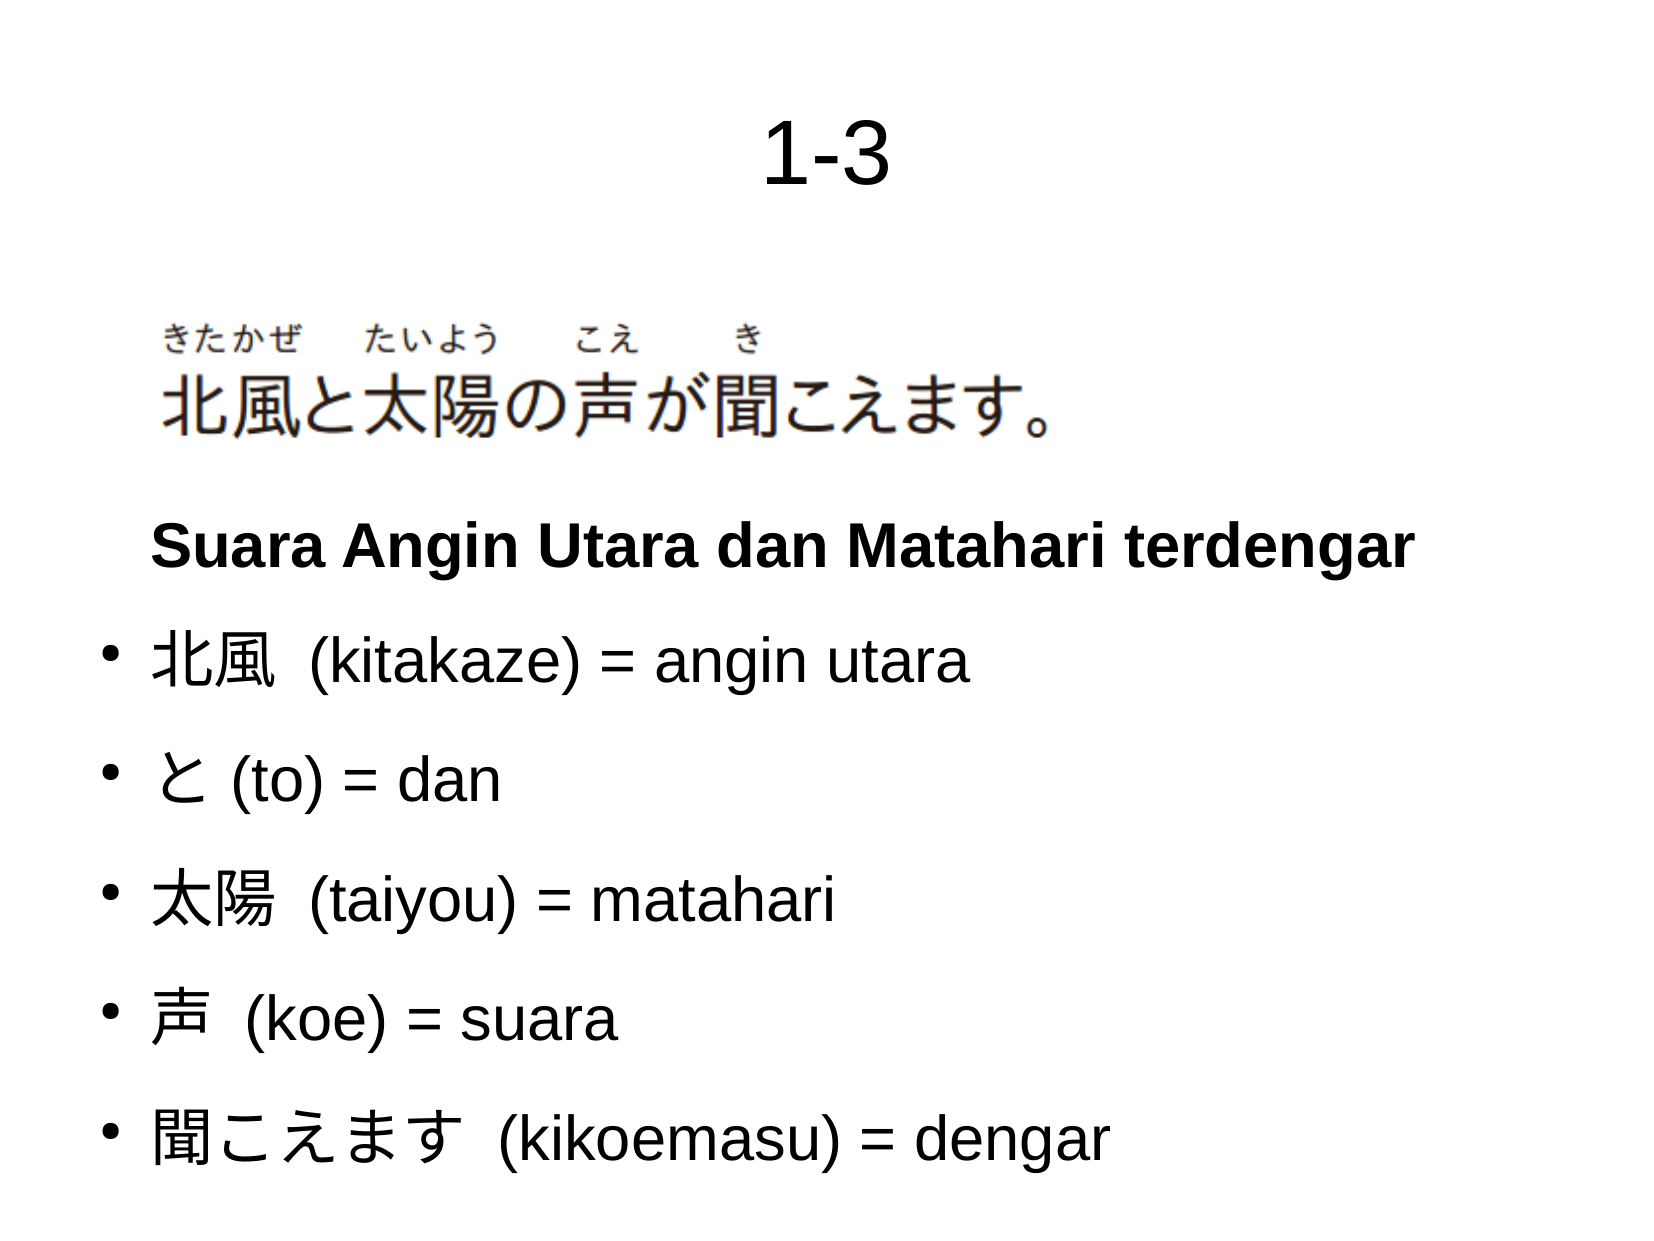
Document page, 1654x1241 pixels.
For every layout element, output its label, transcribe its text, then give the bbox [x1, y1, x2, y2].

list Suara Angin Utara dan Matahari terdengar 北風 (kitakaze) = angin utara と(to) = dan 太陽 (taiyou) = matahari 声 (koe) = suara 聞こえます (kikoemasu) = dengar [82, 510, 1571, 1186]
title 1-3 [82, 49, 1571, 257]
picture [150, 299, 1066, 451]
